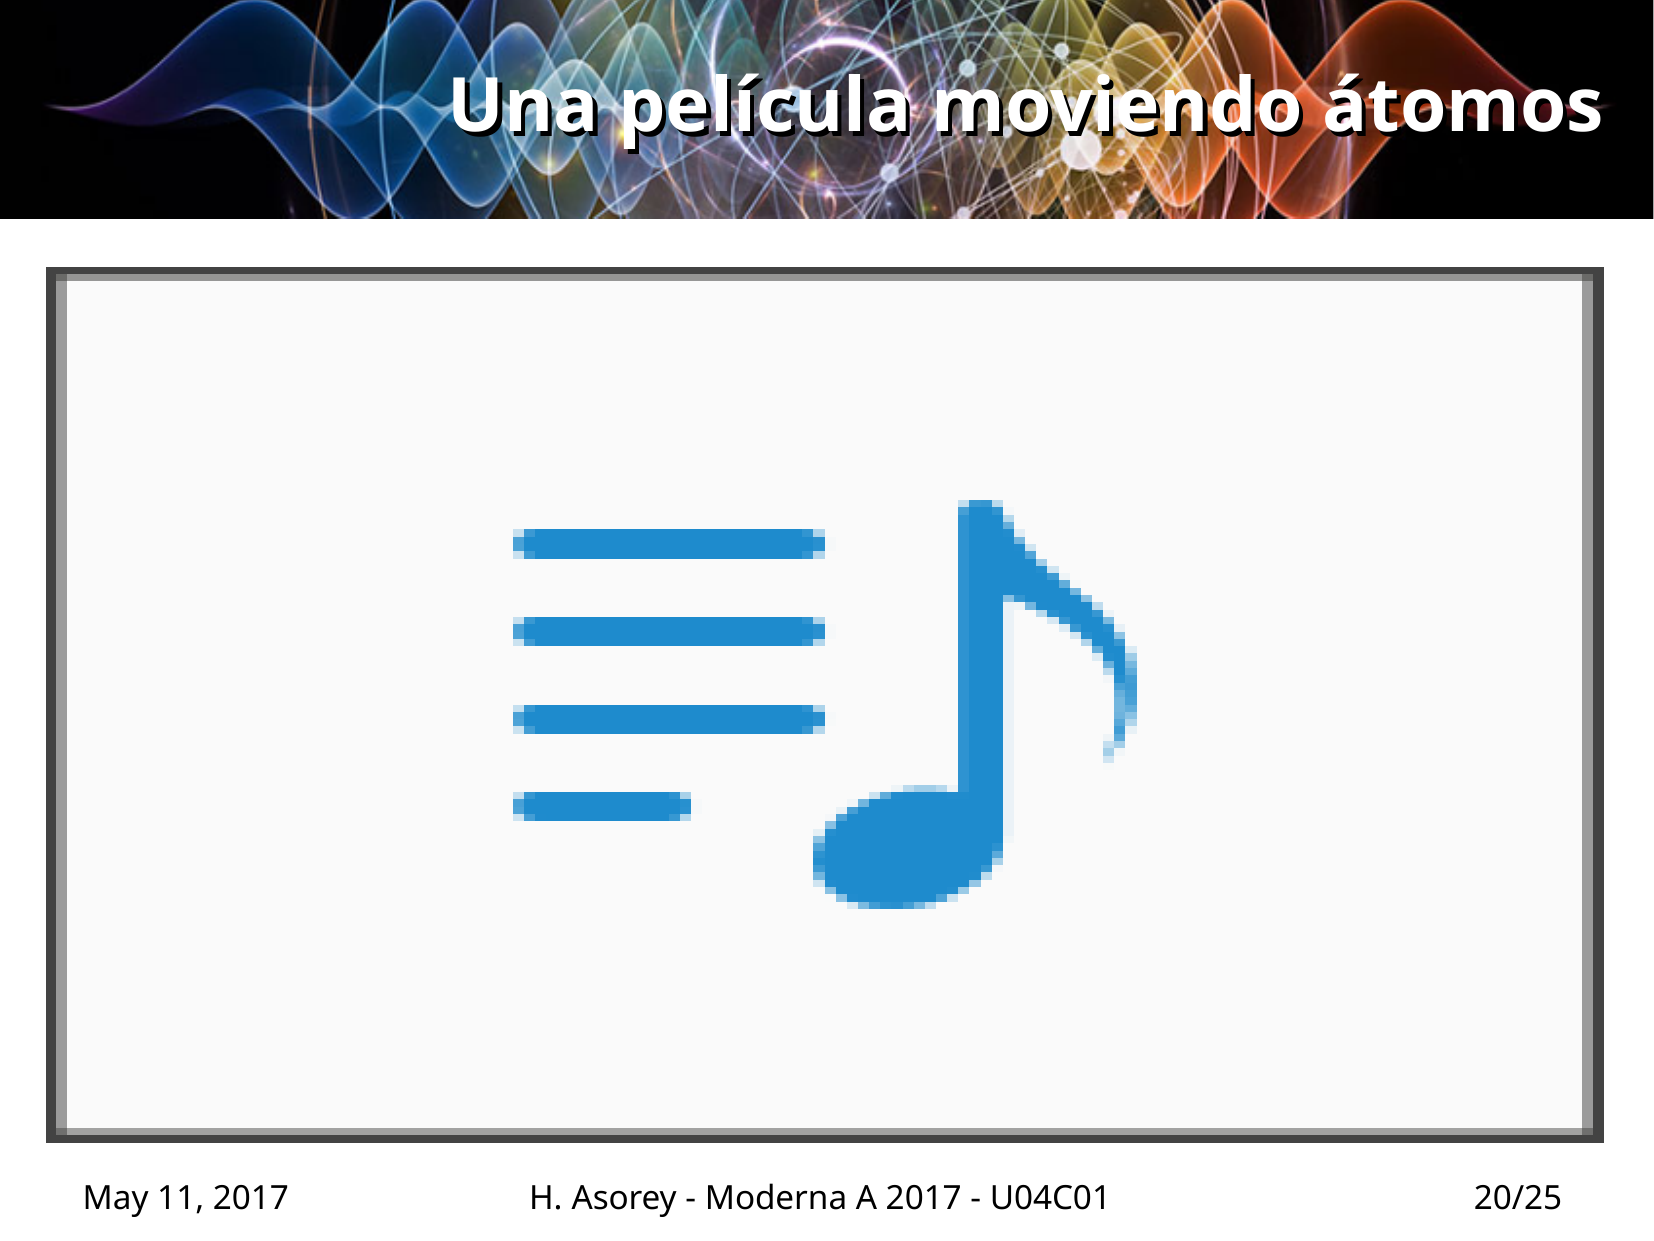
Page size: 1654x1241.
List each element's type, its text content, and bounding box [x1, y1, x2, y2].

title Una película moviendo átomos [45, 15, 1606, 191]
picture [0, 0, 1654, 219]
text_box [45, 266, 1606, 1144]
